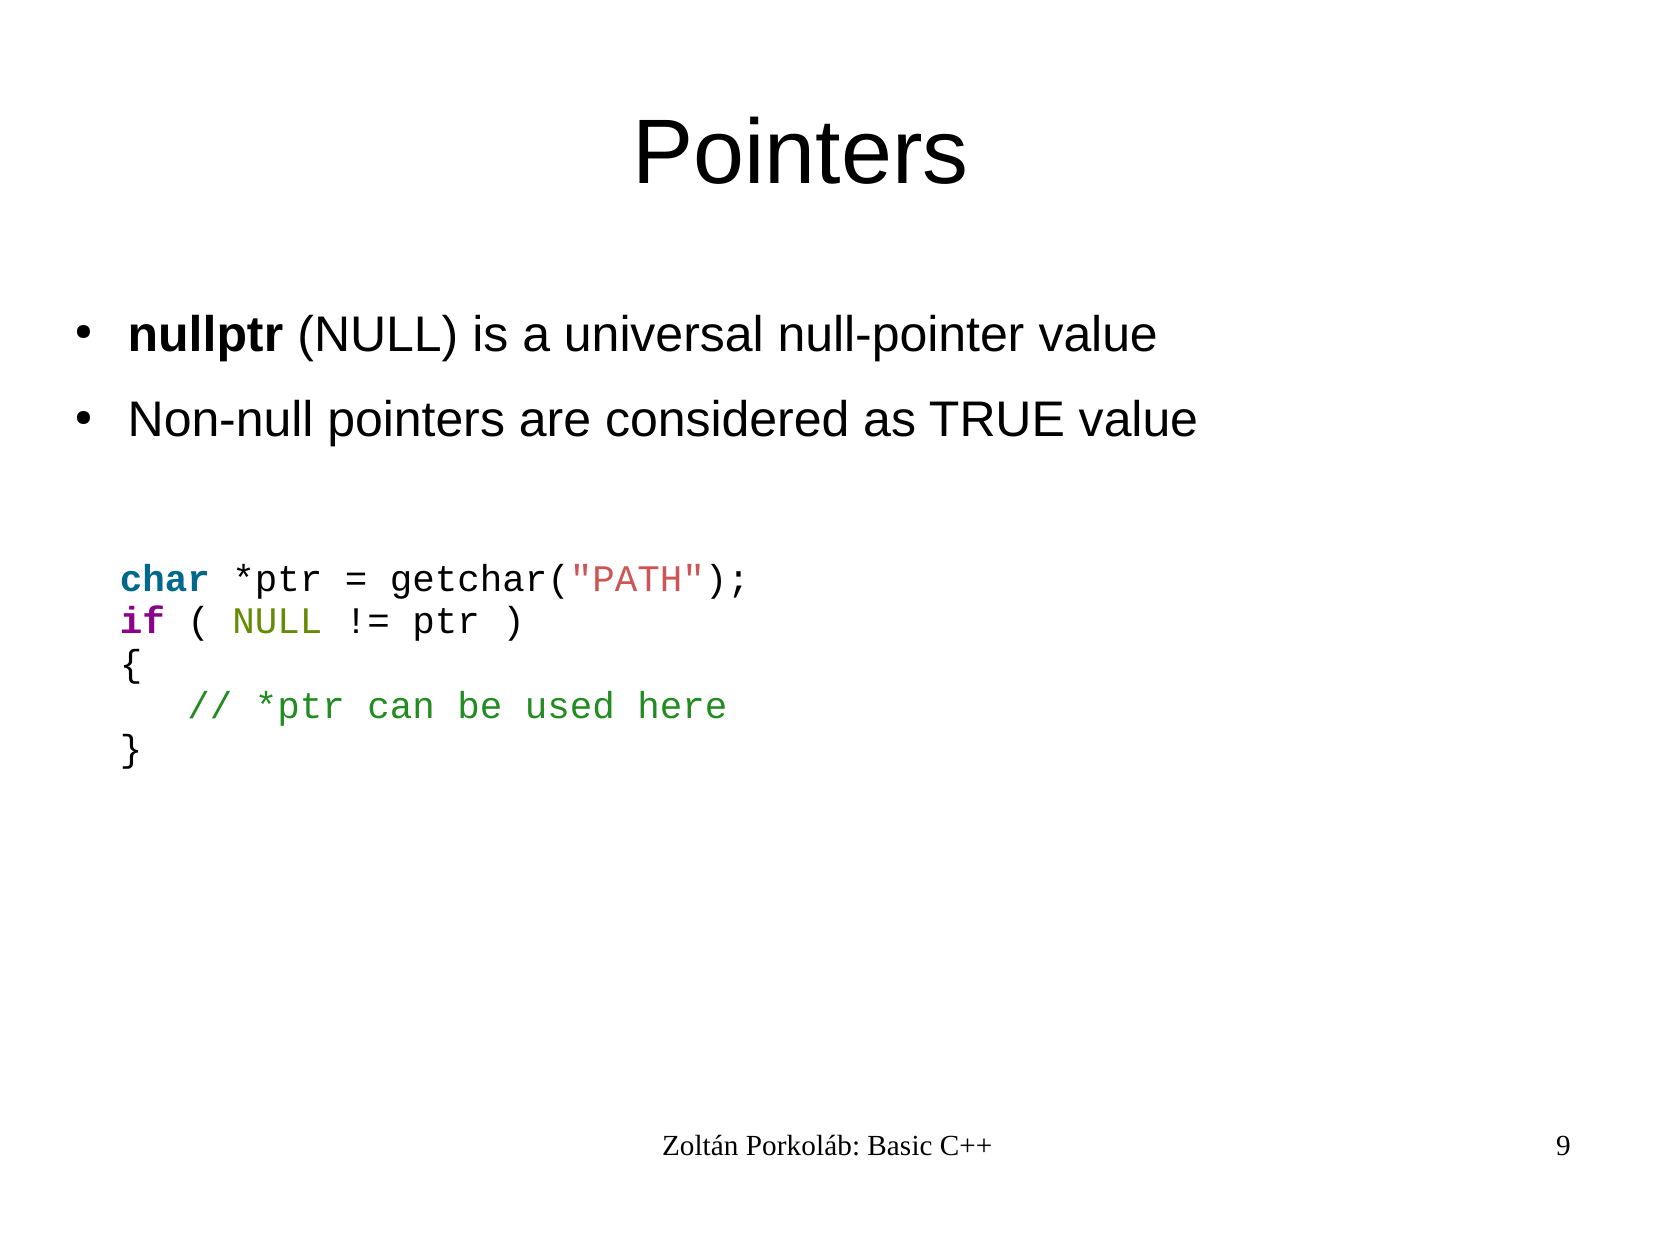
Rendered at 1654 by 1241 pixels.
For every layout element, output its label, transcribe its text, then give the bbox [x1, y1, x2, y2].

list nullptr (NULL) is a universal null-pointer value Non-null pointers are considered as TRUE value [56, 225, 1591, 661]
text_box char *ptr = getchar("PATH"); if ( NULL != ptr ) { // *ptr can be used here } [105, 510, 766, 856]
title Pointers [56, 47, 1546, 225]
